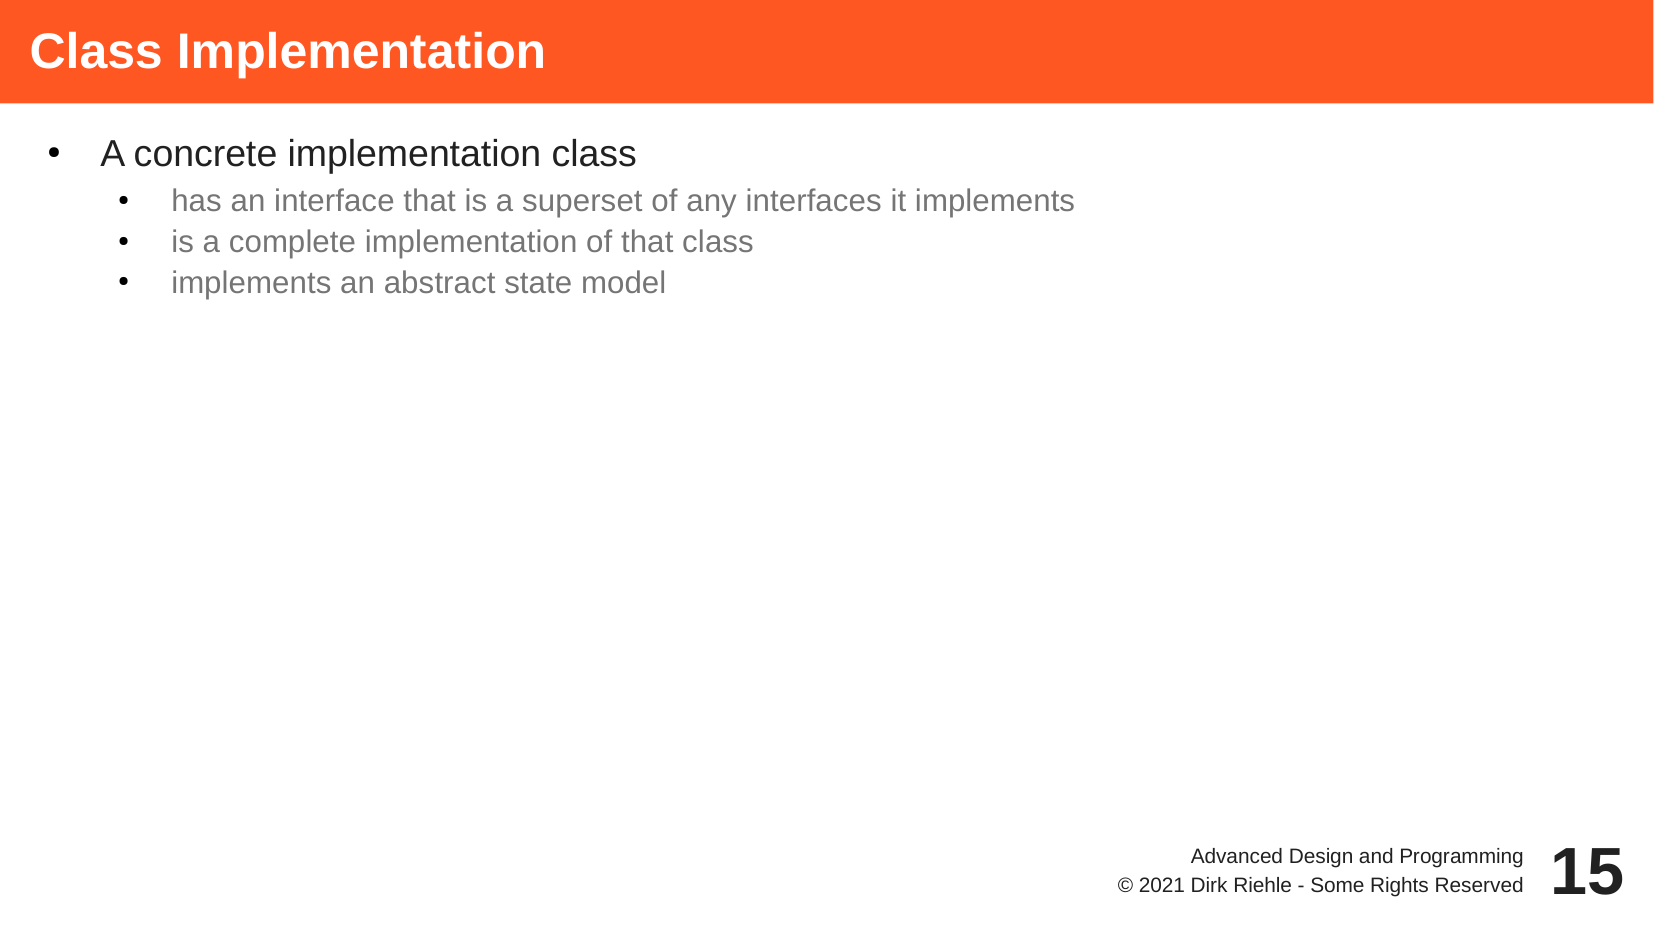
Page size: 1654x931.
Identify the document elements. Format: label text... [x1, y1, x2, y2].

list A concrete implementation class has an interface that is a superset of any interfaces it implements is a complete implementation of that class implements an abstract state model [29, 132, 1625, 813]
title Class Implementation [0, 0, 1654, 104]
